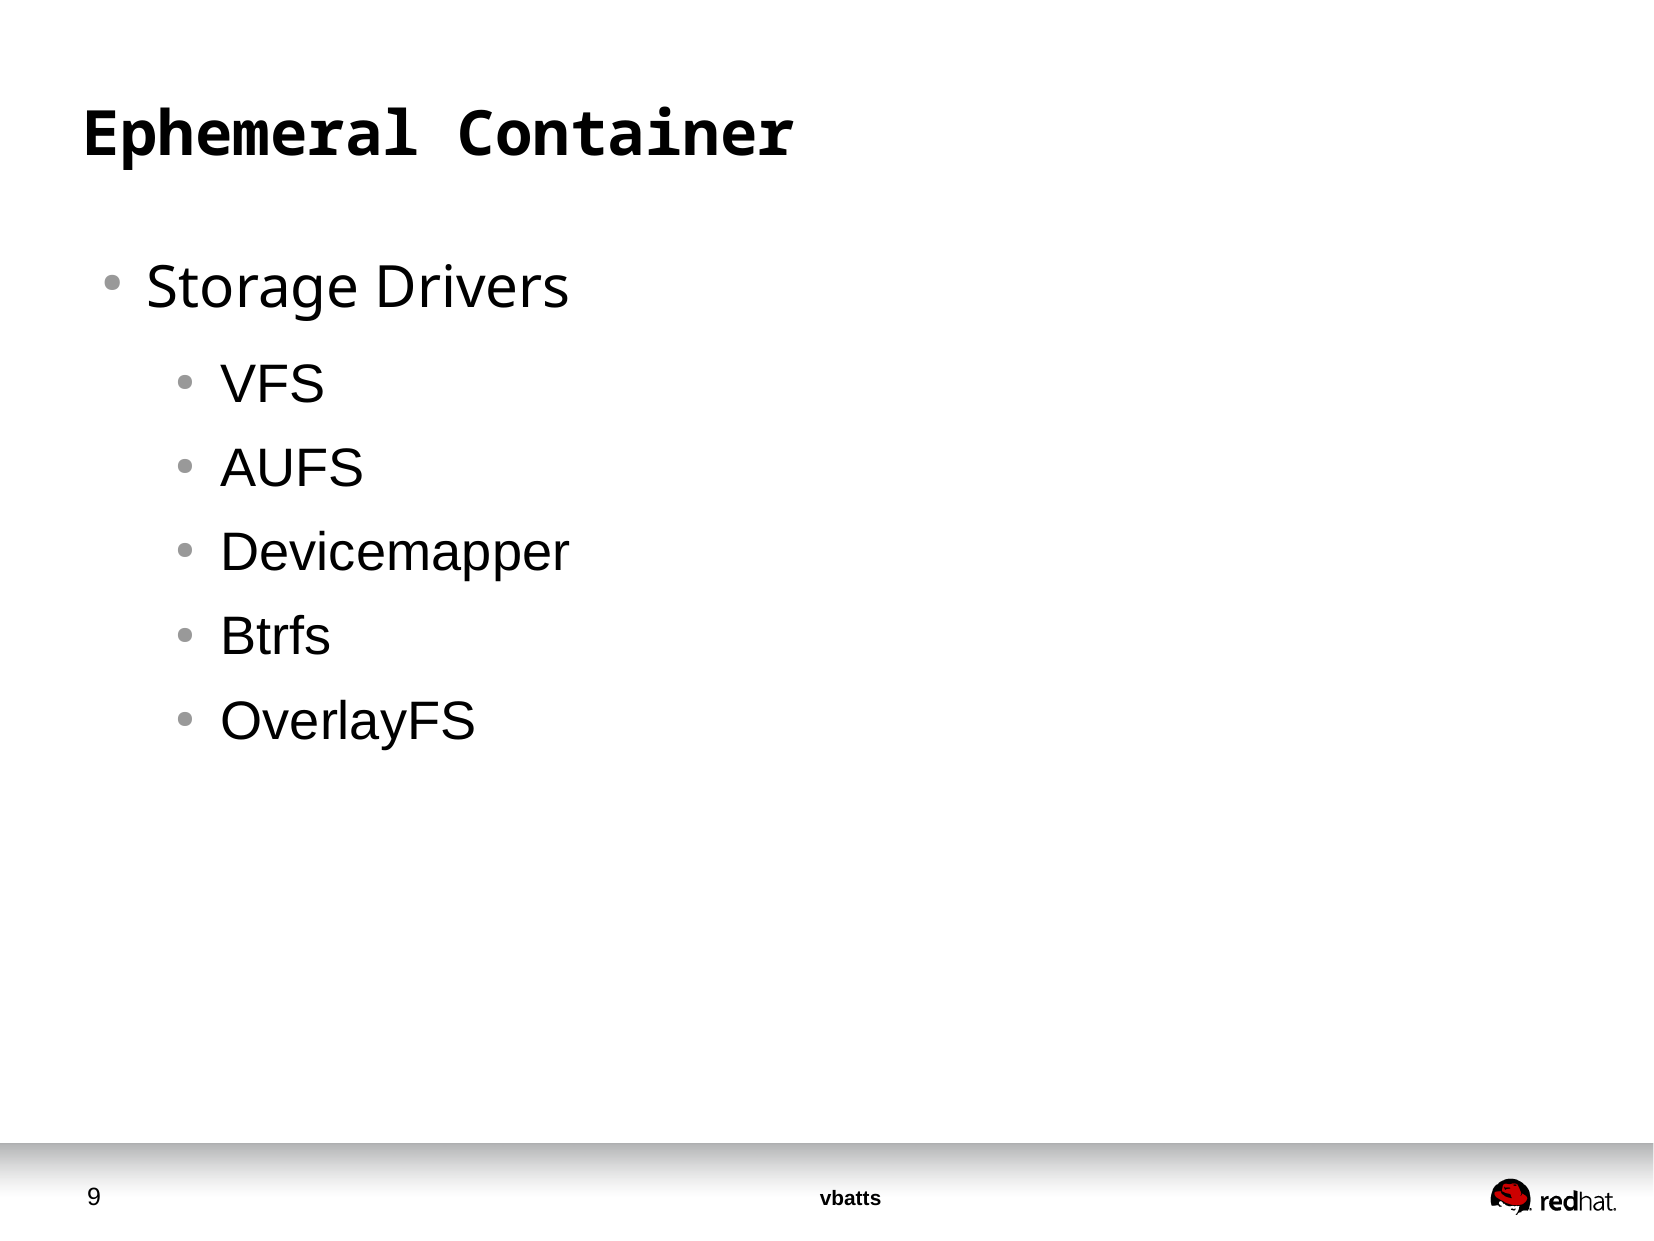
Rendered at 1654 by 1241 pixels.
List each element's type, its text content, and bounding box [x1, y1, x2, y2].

picture [0, 1143, 1654, 1241]
list Storage Drivers VFS AUFS Devicemapper Btrfs OverlayFS [86, 244, 1576, 1039]
title Ephemeral Container [82, 37, 1571, 226]
